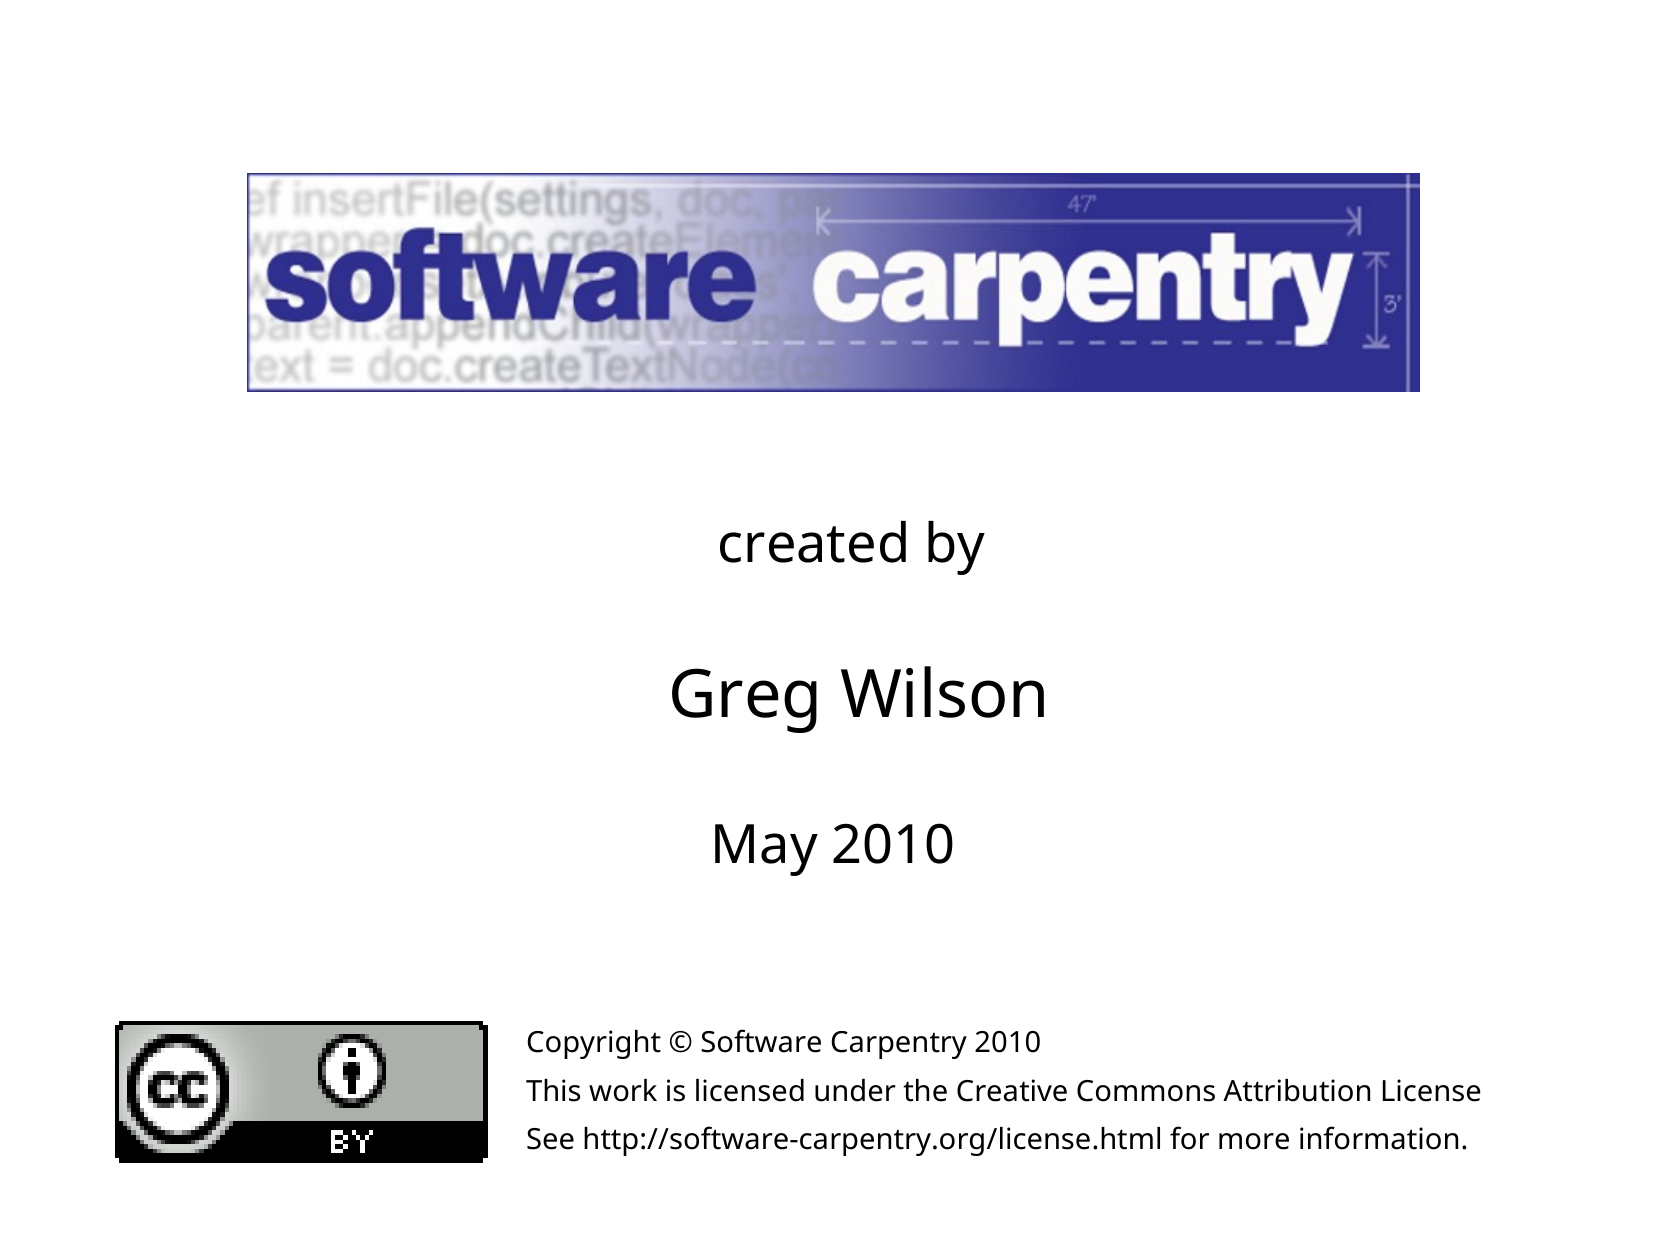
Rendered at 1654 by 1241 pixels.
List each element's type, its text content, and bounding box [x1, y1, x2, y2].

picture [247, 173, 1420, 392]
text_box May 2010 [692, 800, 975, 882]
text_box Greg Wilson [653, 641, 1014, 739]
text_box Copyright © Software Carpentry 2010 This work is licensed under the Creative Commons Attribution License See http://software-carpentry.org/license.html for more information. [511, 1014, 1574, 1164]
picture [115, 1021, 488, 1163]
text_box created by [702, 499, 964, 581]
